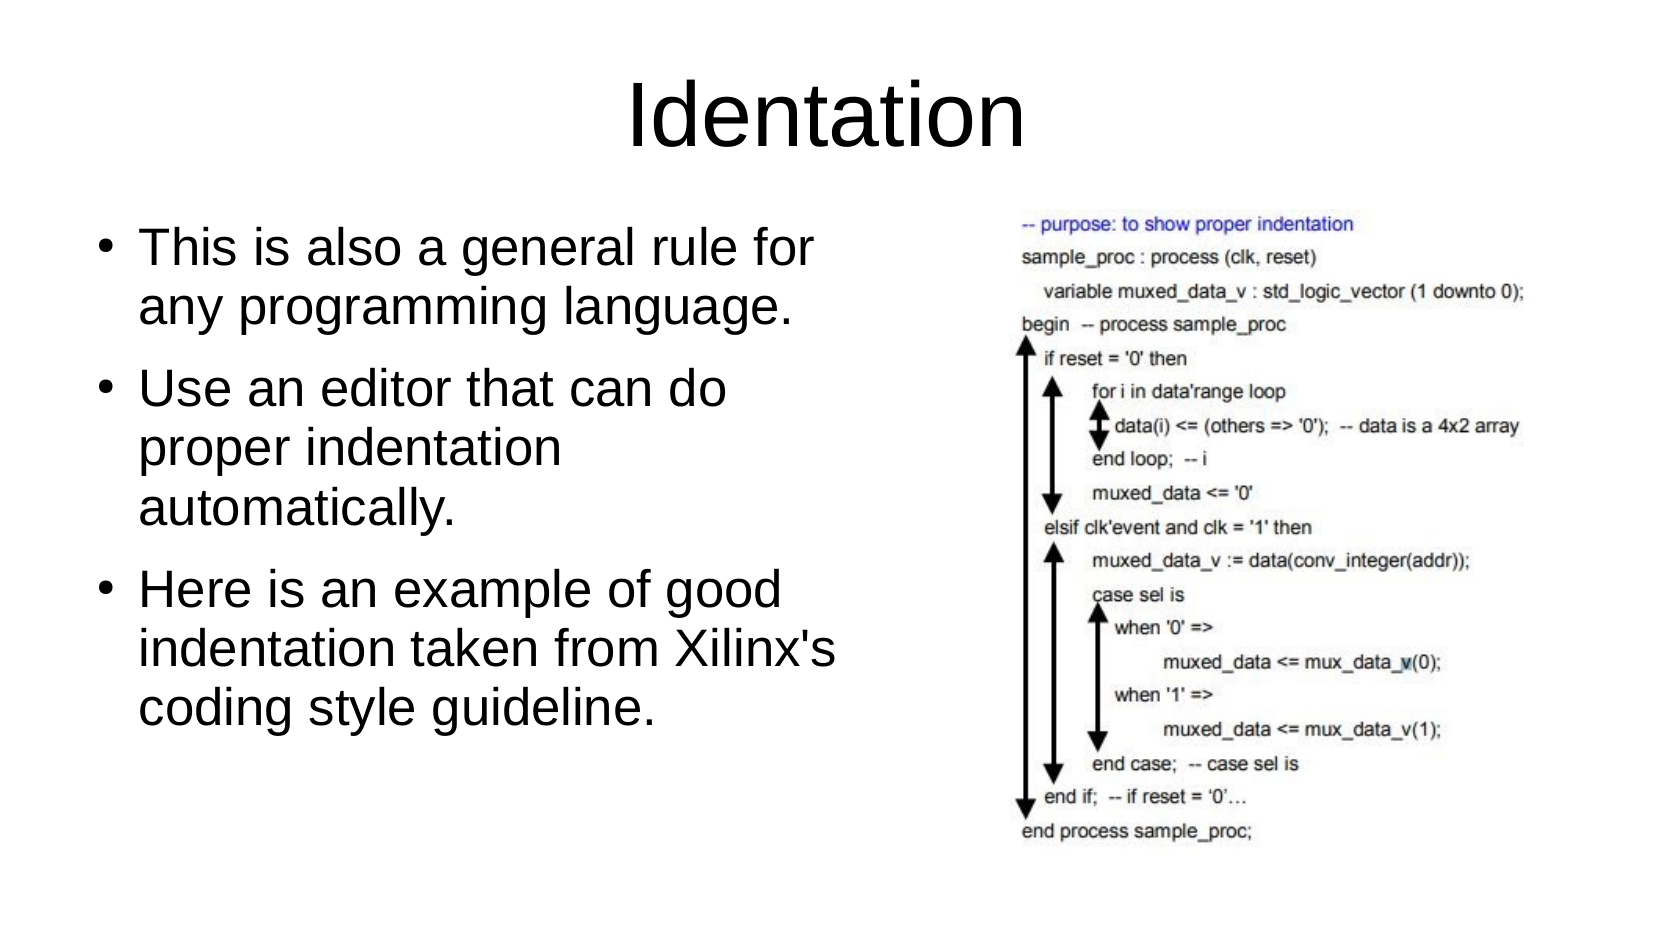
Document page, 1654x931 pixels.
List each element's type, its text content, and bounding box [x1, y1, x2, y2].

picture [997, 209, 1531, 856]
list This is also a general rule for any programming language. Use an editor that can do proper indentation automatically. Here is an example of good indentation taken from Xilinx's coding style guideline. [82, 217, 841, 758]
title Identation [82, 37, 1571, 193]
